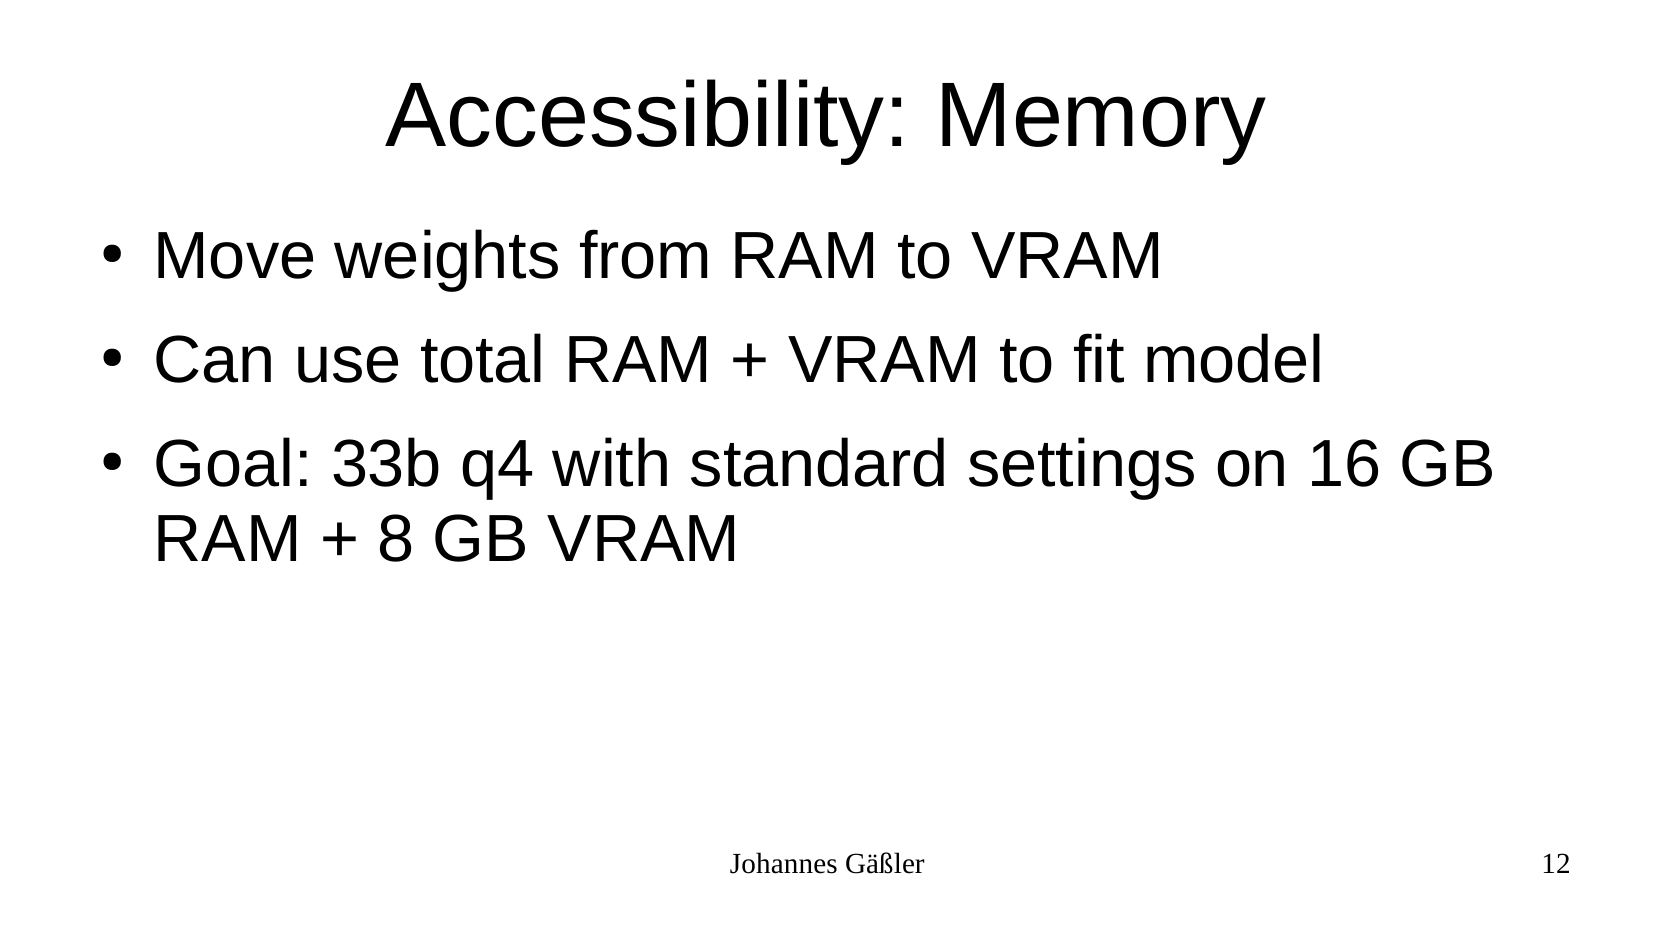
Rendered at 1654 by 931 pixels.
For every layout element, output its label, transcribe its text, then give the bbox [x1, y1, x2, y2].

title Accessibility: Memory [82, 37, 1571, 193]
list Move weights from RAM to VRAM Can use total RAM + VRAM to fit model Goal: 33b q4 with standard settings on 16 GB RAM + 8 GB VRAM [82, 217, 1571, 758]
